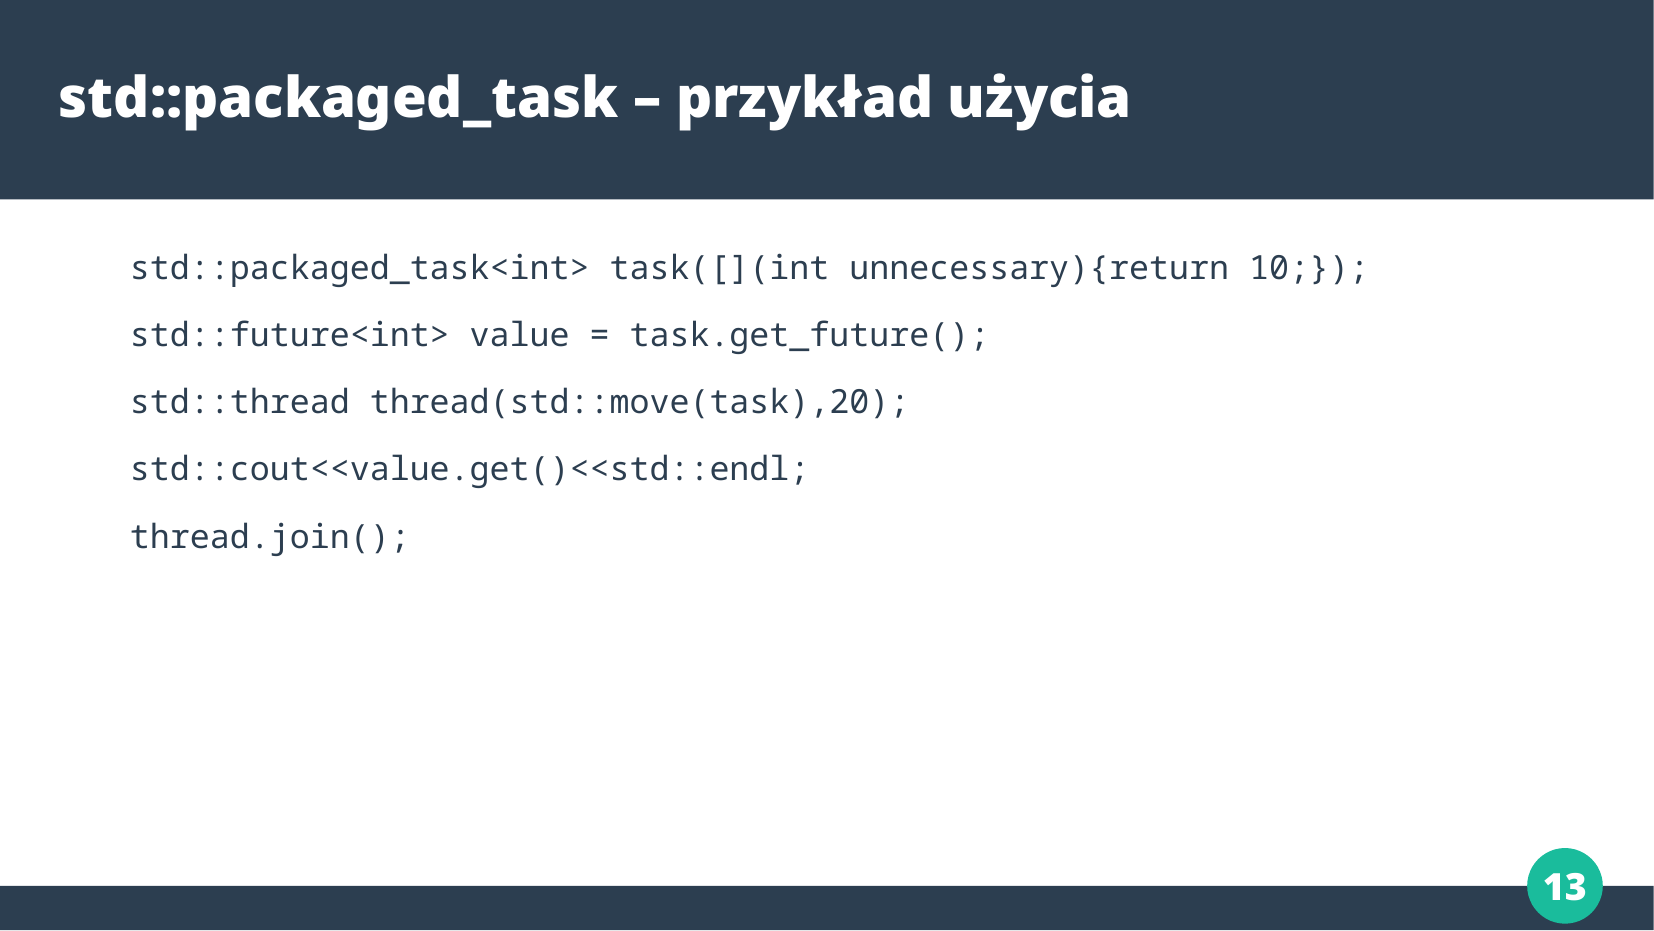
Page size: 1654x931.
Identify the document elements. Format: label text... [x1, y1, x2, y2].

title std::packaged_task – przykład użycia [59, 37, 1595, 155]
list std::packaged_task<int> task([](int unnecessary){return 10;}); std::future<int> value = task.get_future(); std::thread thread(std::move(task),20); std::cout<<value.get()<<std::endl; thread.join(); [59, 243, 1595, 864]
